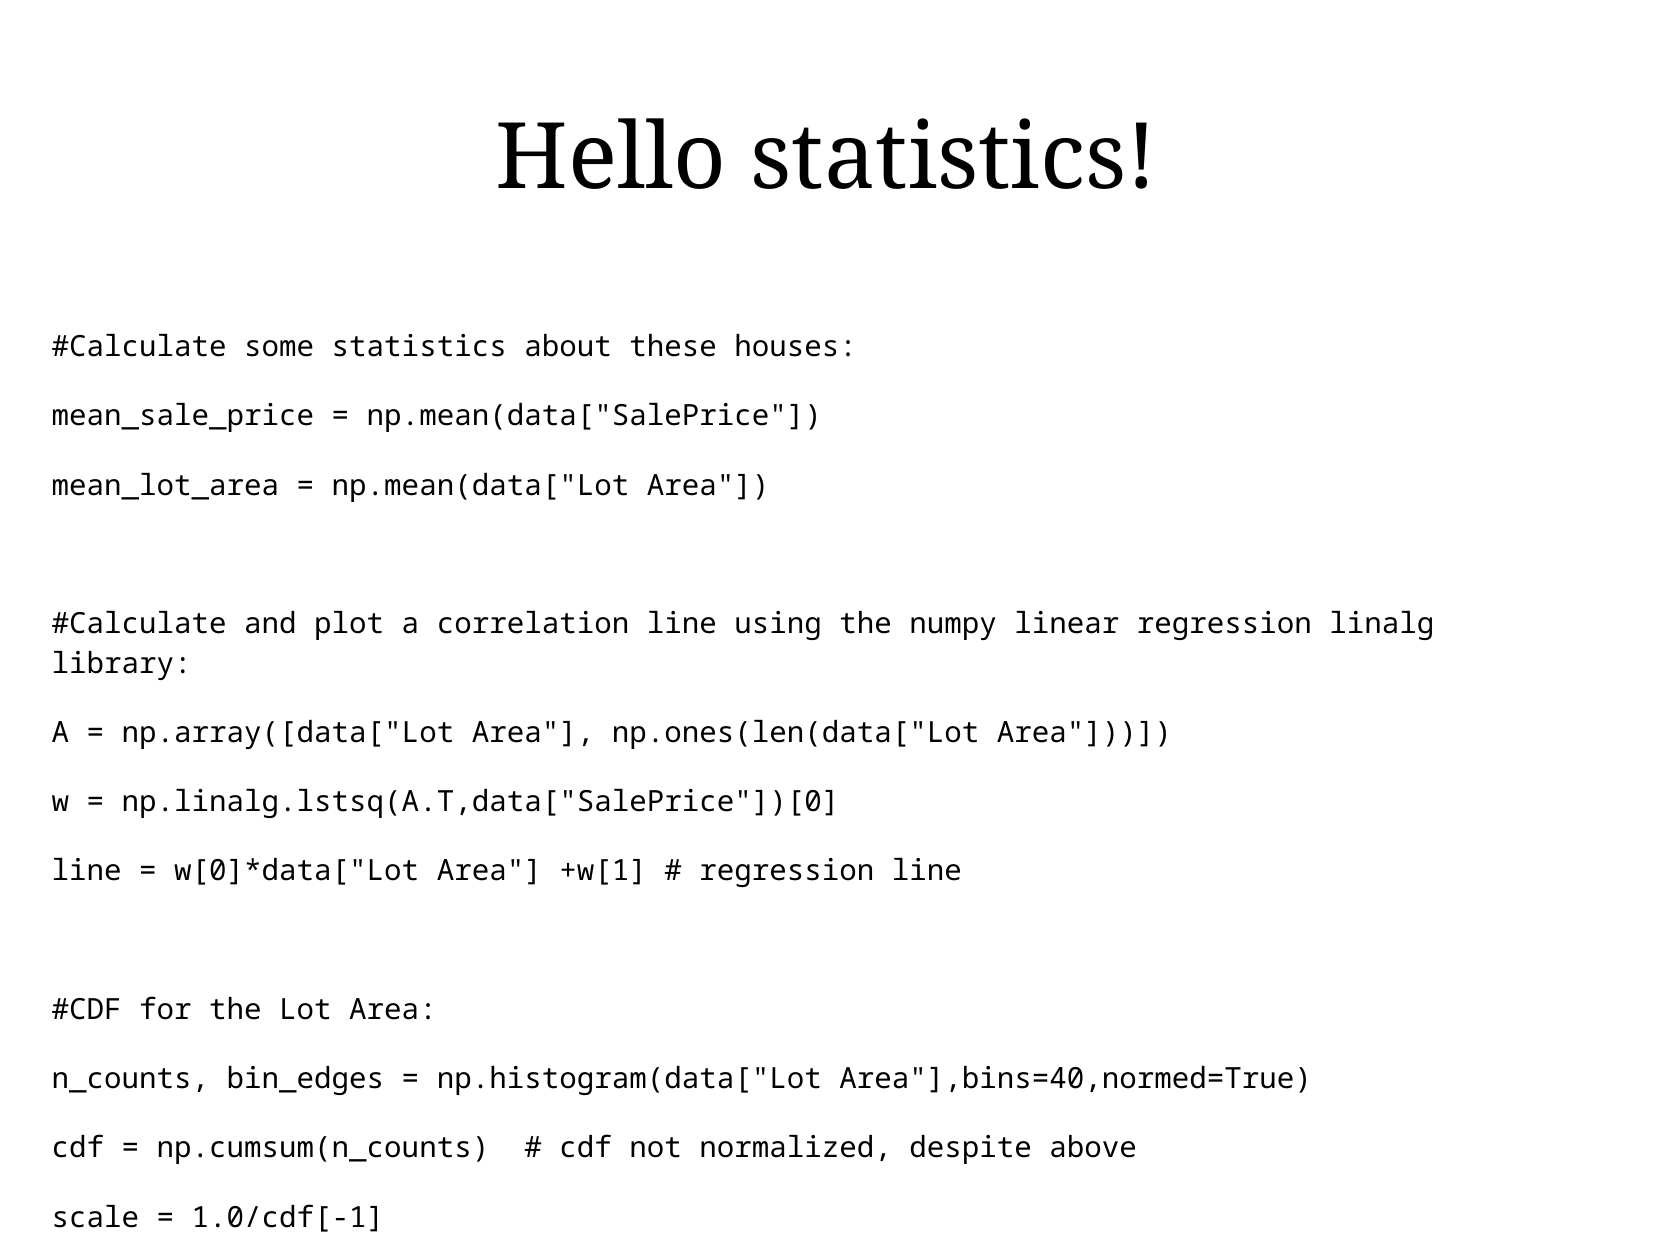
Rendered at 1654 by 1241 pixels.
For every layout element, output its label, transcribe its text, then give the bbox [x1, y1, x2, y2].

title Hello statistics! [82, 49, 1571, 257]
list #Calculate some statistics about these houses: mean_sale_price = np.mean(data["SalePrice"]) mean_lot_area = np.mean(data["Lot Area"]) #Calculate and plot a correlation line using the numpy linear regression linalg library: A = np.array([data["Lot Area"], np.ones(len(data["Lot Area"]))]) w = np.linalg.lstsq(A.T,data["SalePrice"])[0] line = w[0]*data["Lot Area"] +w[1] # regression line #CDF for the Lot Area: n_counts, bin_edges = np.histogram(data["Lot Area"],bins=40,normed=True) cdf = np.cumsum(n_counts) # cdf not normalized, despite above scale = 1.0/cdf[-1] ncdf = scale * cdf [51, 325, 1582, 1148]
